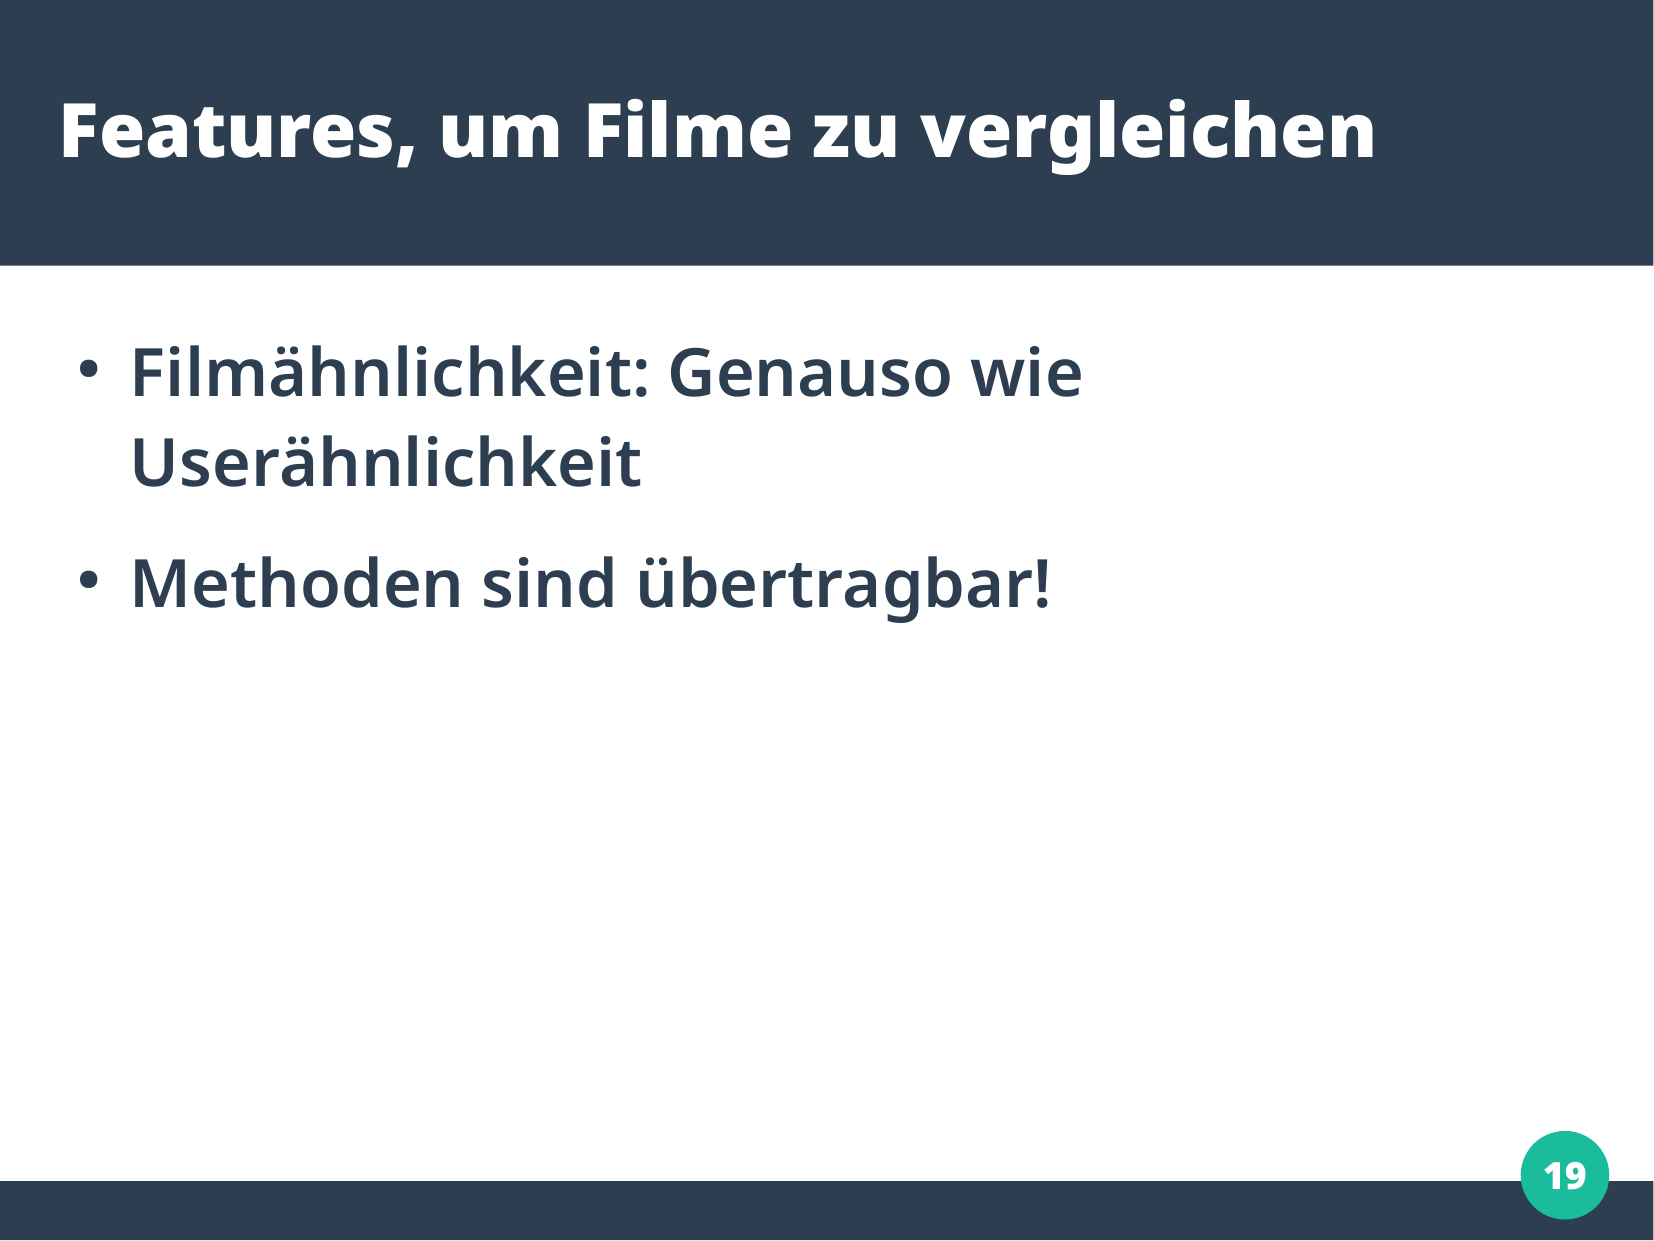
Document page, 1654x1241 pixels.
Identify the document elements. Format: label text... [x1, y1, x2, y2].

title Features, um Filme zu vergleichen [59, 49, 1595, 207]
list Filmähnlichkeit: Genauso wie Userähnlichkeit Methoden sind übertragbar! [59, 324, 1595, 1152]
